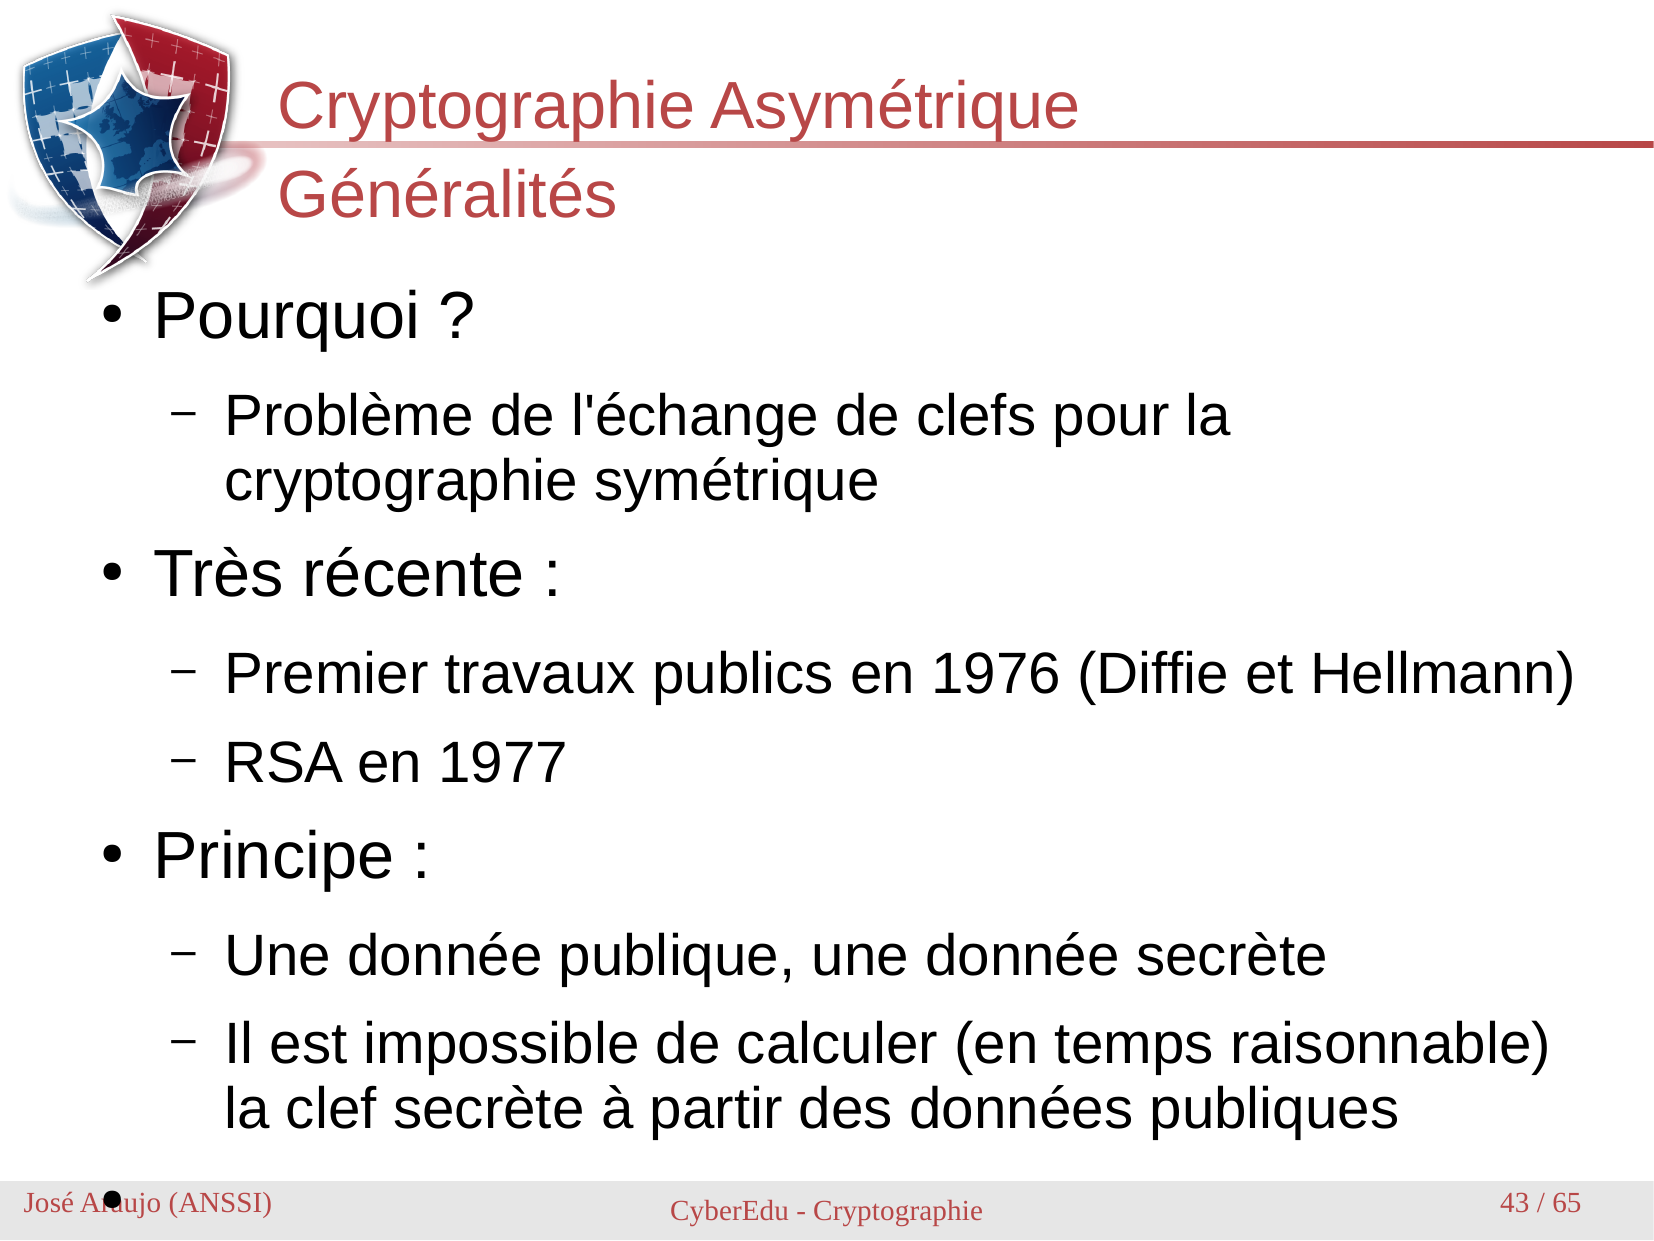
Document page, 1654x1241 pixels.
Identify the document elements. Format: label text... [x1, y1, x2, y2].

title Cryptographie Asymétrique Généralités [277, 49, 1642, 237]
picture [0, 0, 272, 290]
list Pourquoi ? Problème de l'échange de clefs pour la cryptographie symétrique Très récente : Premier travaux publics en 1976 (Diffie et Hellmann) RSA en 1977 Principe : Une donnée publique, une donnée secrète Il est impossible de calculer (en temps raisonnable) la clef secrète à partir des données publiques [82, 278, 1595, 1170]
